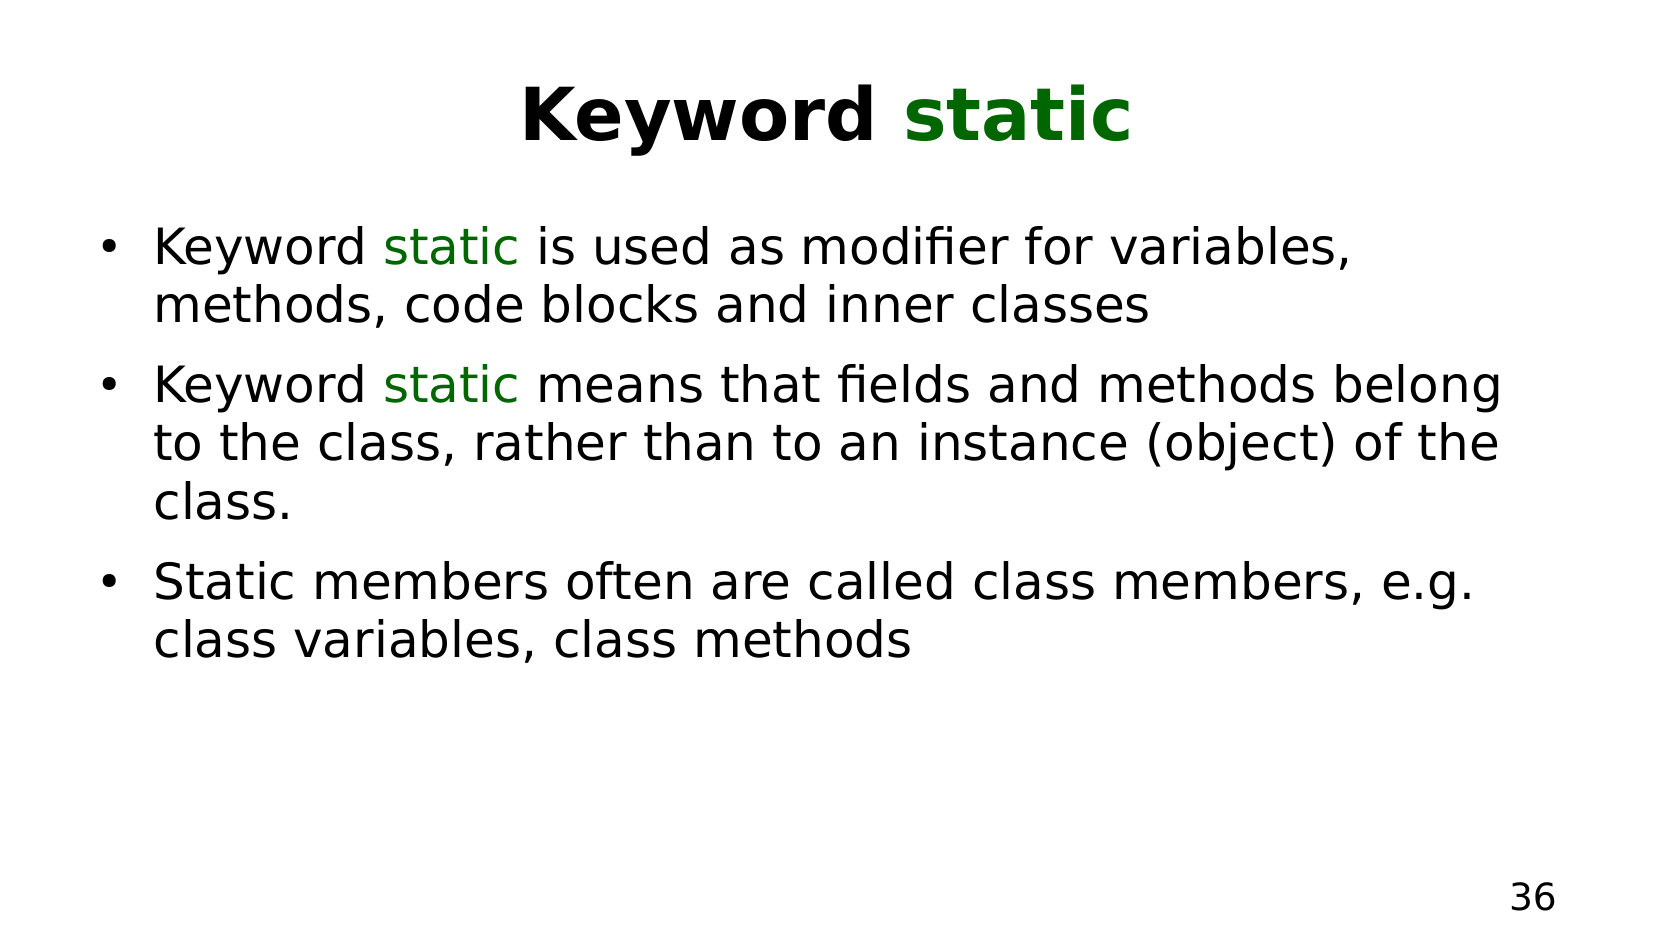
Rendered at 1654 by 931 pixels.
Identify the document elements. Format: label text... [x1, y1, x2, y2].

list Keyword static is used as modifier for variables, methods, code blocks and inner classes Keyword static means that fields and methods belong to the class, rather than to an instance (object) of the class. Static members often are called class members, e.g. class variables, class methods [82, 217, 1538, 758]
title Keyword static [82, 62, 1571, 167]
